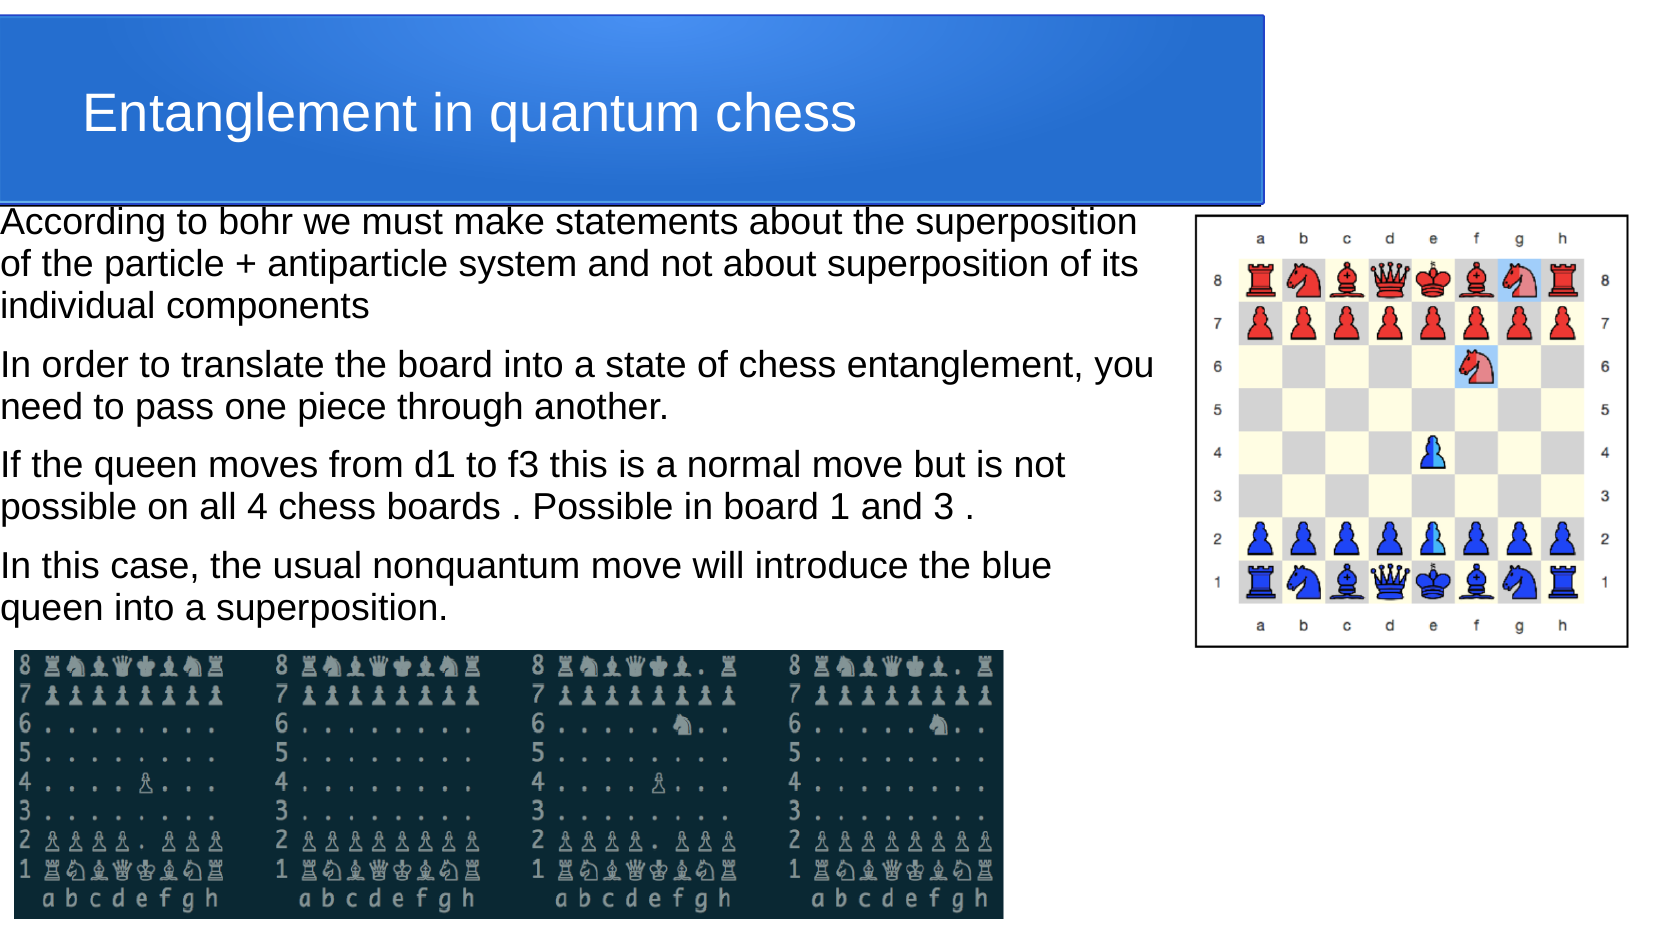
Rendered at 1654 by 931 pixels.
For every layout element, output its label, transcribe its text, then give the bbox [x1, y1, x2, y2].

picture [11, 649, 1004, 921]
picture [1190, 212, 1630, 650]
title Entanglement in quantum chess [82, 35, 1235, 189]
list According to bohr we must make statements about the superposition of the particle + antiparticle system and not about superposition of its individual components In order to translate the board into a state of chess entanglement, you need to pass one piece through another. If the queen moves from d1 to f3 this is a normal move but is not possible on all 4 chess boards . Possible in board 1 and 3 . In this case, the usual nonquantum move will introduce the blue queen into a superposition. [0, 200, 1158, 741]
